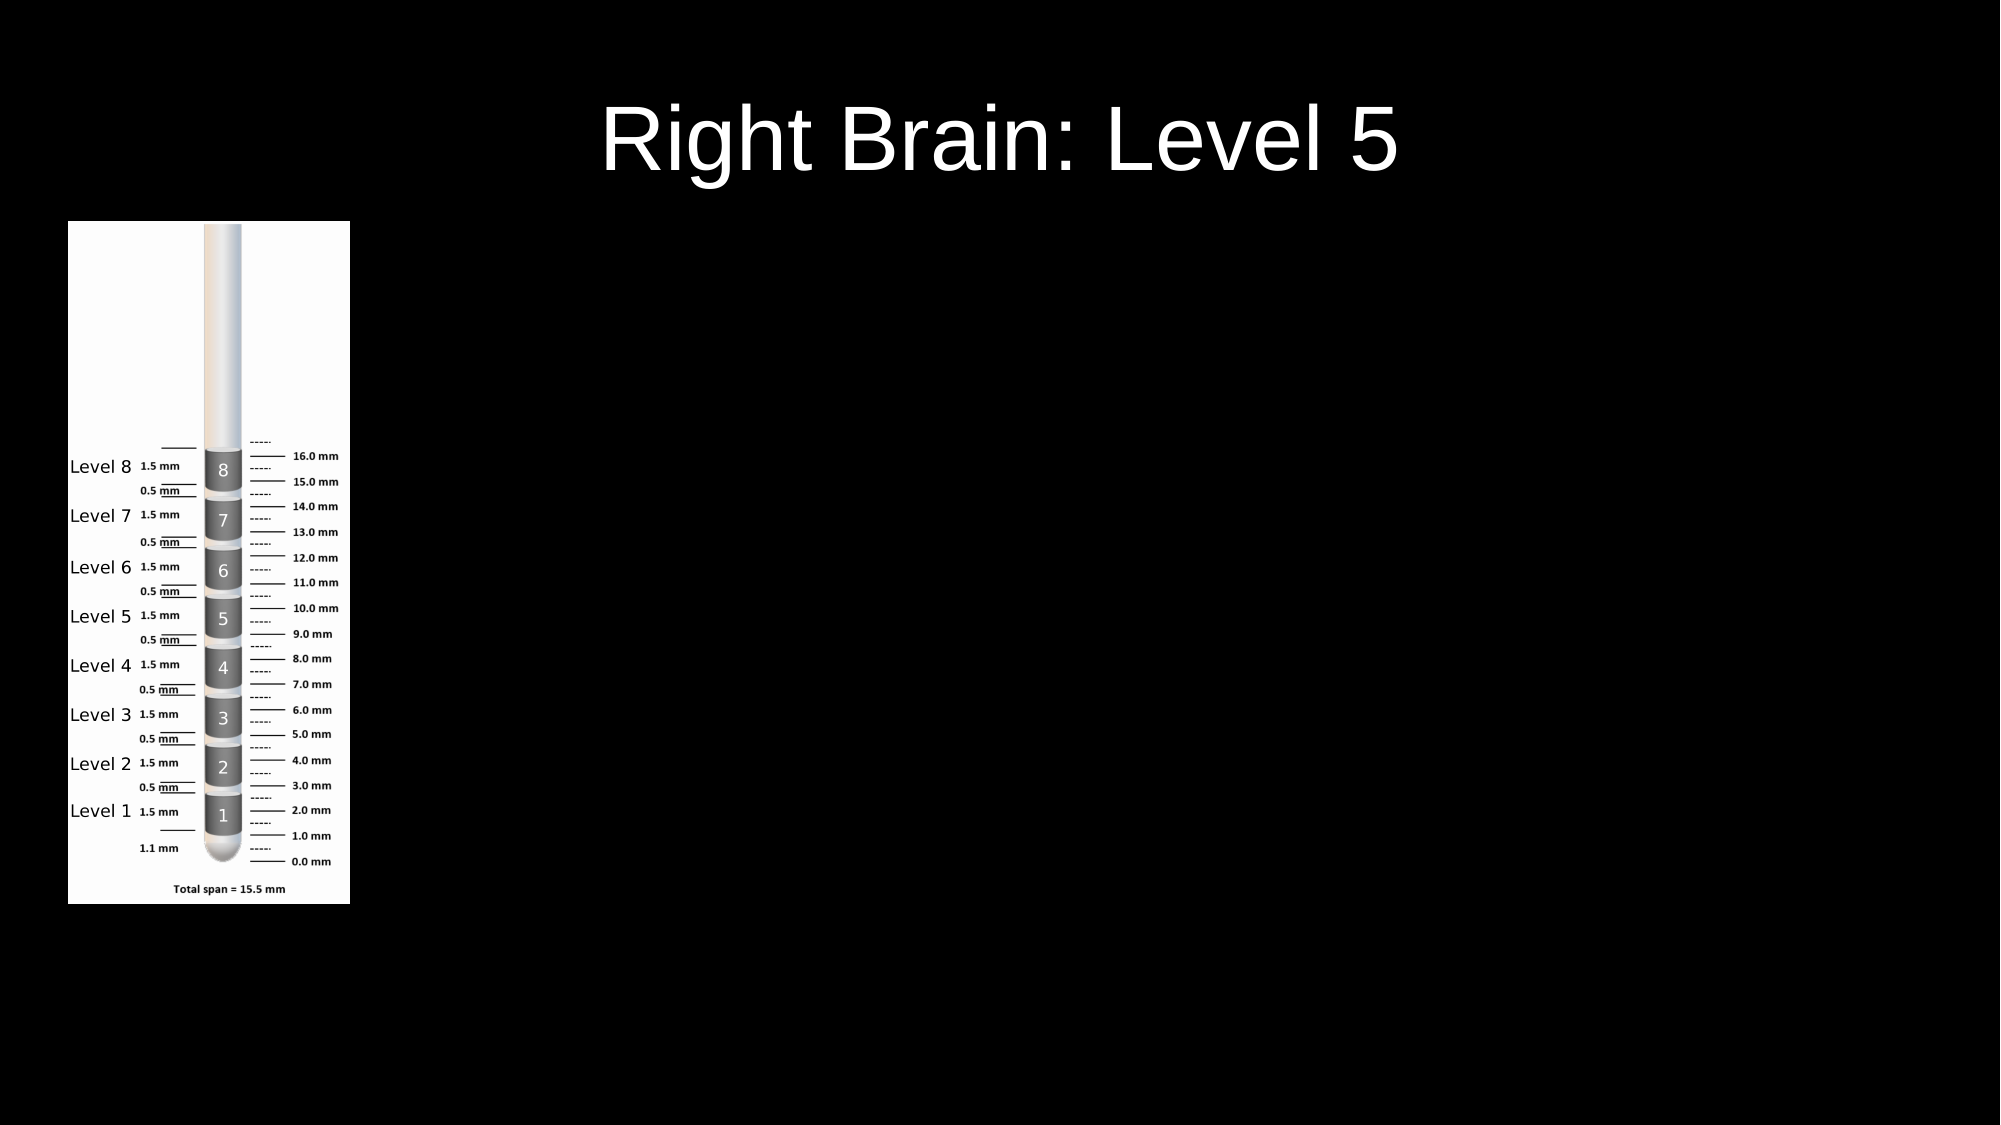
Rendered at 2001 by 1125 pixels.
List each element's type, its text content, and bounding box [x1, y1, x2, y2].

title Right Brain: Level 5 [99, 44, 1900, 233]
picture [68, 221, 350, 904]
